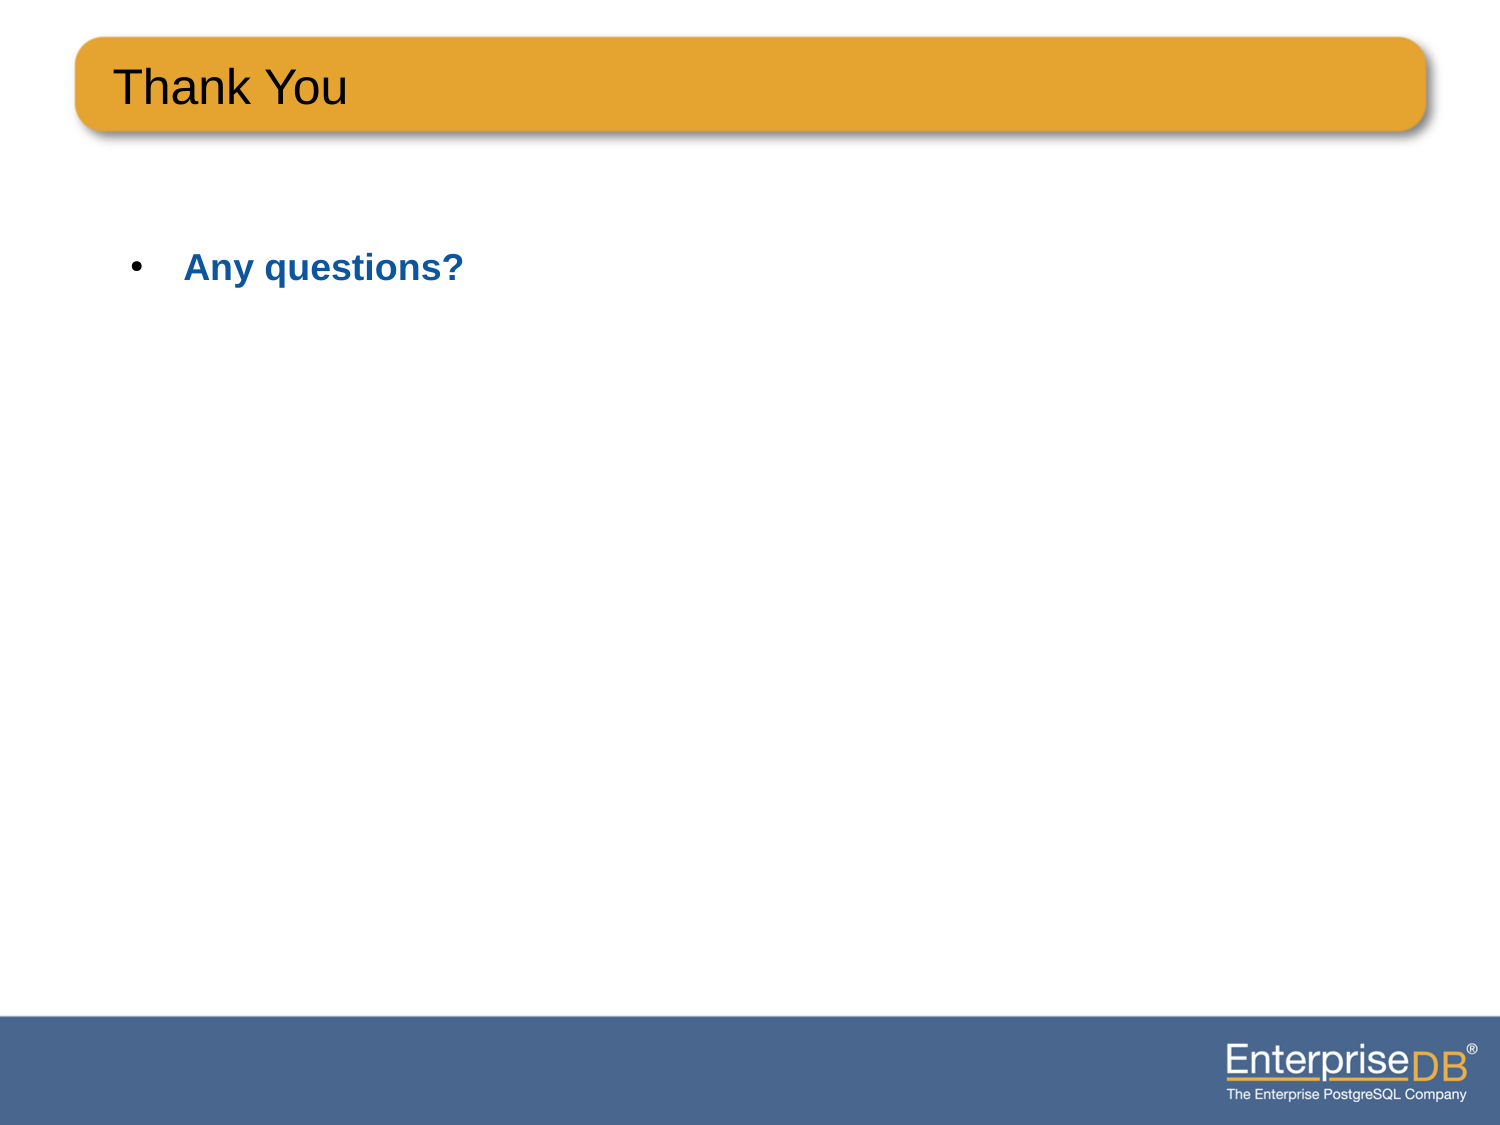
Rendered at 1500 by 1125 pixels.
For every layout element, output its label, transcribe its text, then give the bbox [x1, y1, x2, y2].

picture [0, 0, 1500, 1125]
title Thank You [112, 37, 1388, 138]
list Any questions? [112, 174, 1388, 948]
